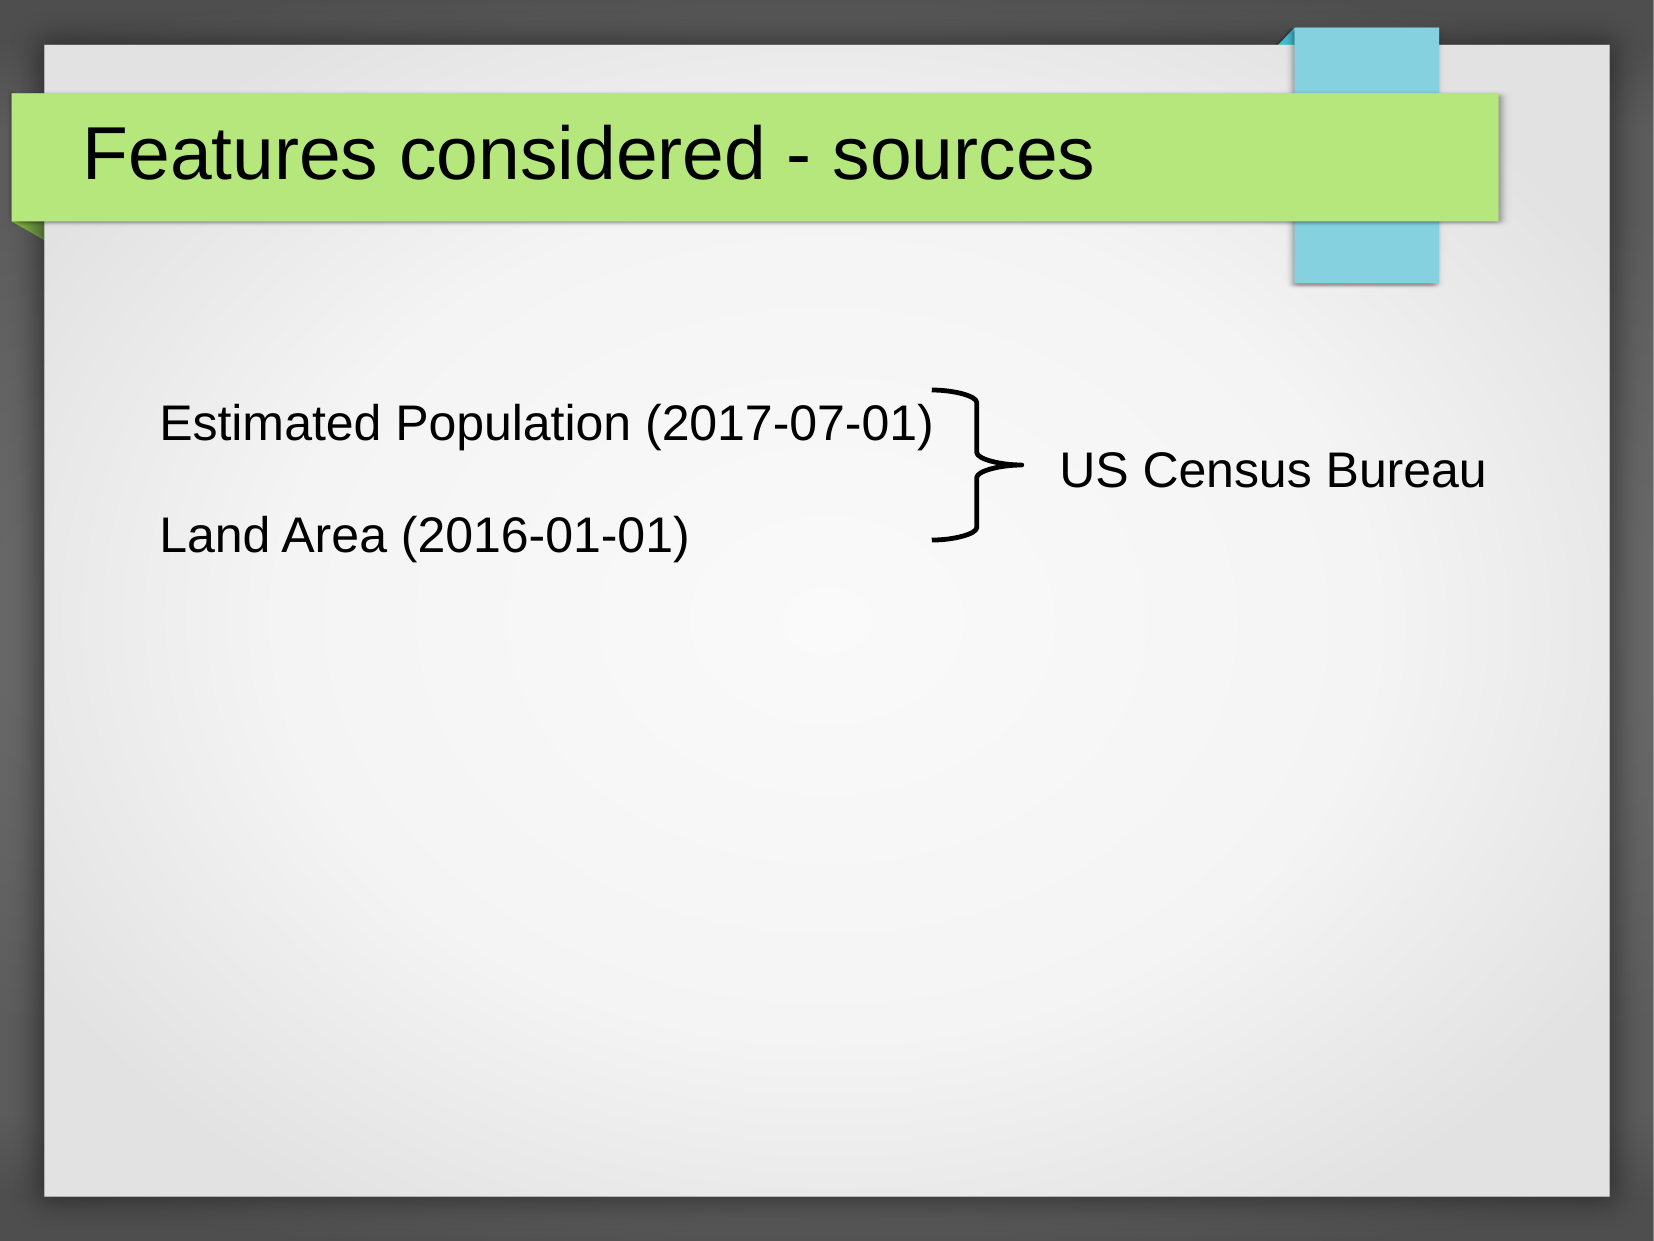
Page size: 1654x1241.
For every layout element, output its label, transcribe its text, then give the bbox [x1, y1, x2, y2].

text_box US Census Bureau [1044, 435, 1502, 497]
title Features considered - sources [82, 94, 1264, 213]
subtitle Estimated Population (2017-07-01) Land Area (2016-01-01) [159, 395, 1648, 1115]
picture [0, 0, 1654, 1241]
